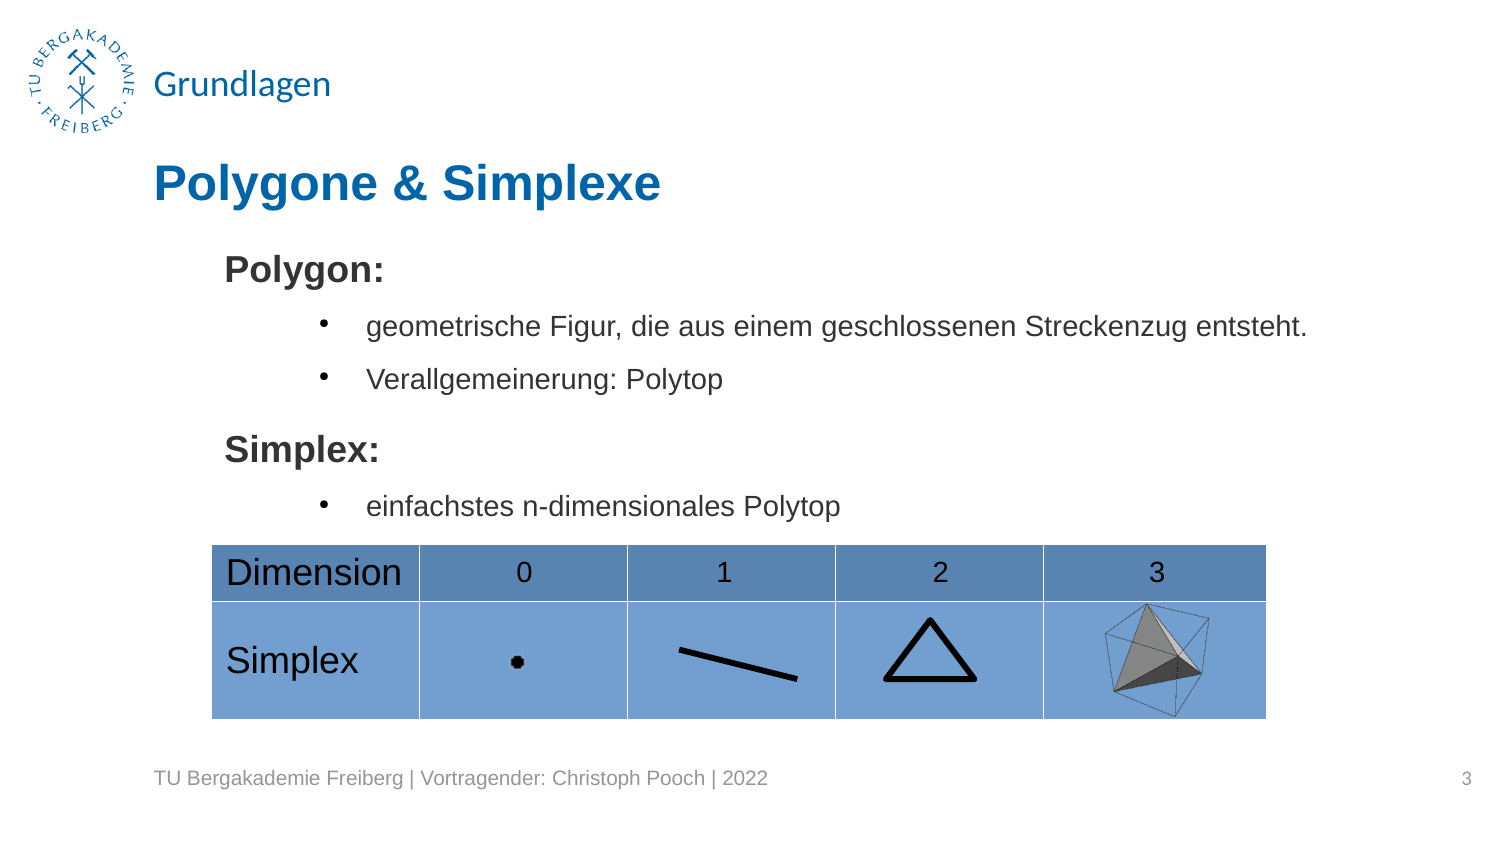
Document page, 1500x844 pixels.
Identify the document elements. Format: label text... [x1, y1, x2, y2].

table_cell [1211, 602, 1266, 719]
table_header 2 [836, 545, 1043, 601]
footer TU Bergakademie Freiberg | Vortragender: Christoph Pooch | 2022 [153, 764, 1353, 824]
table_cell [420, 602, 627, 719]
table_cell [1044, 602, 1102, 719]
list Polygon: geometrische Figur, die aus einem geschlossenen Streckenzug entsteht. Verallgemeinerung: Polytop Simplex: einfachstes n-dimensionales Polytop [153, 244, 1353, 562]
picture [472, 620, 562, 709]
table_header 3 [1044, 545, 1266, 601]
table_cell Simplex [212, 602, 419, 719]
table_header 0 [420, 545, 627, 601]
table_header 1 [628, 545, 835, 601]
list Polygone & Simplexe [153, 150, 1353, 221]
picture [29, 29, 134, 133]
picture [1102, 601, 1211, 720]
table_cell [628, 602, 835, 719]
slide_number <Foliennummer> [1352, 764, 1473, 825]
table_header Dimension [212, 545, 419, 601]
title Grundlagen [153, 29, 1353, 133]
table_cell [836, 602, 1043, 719]
